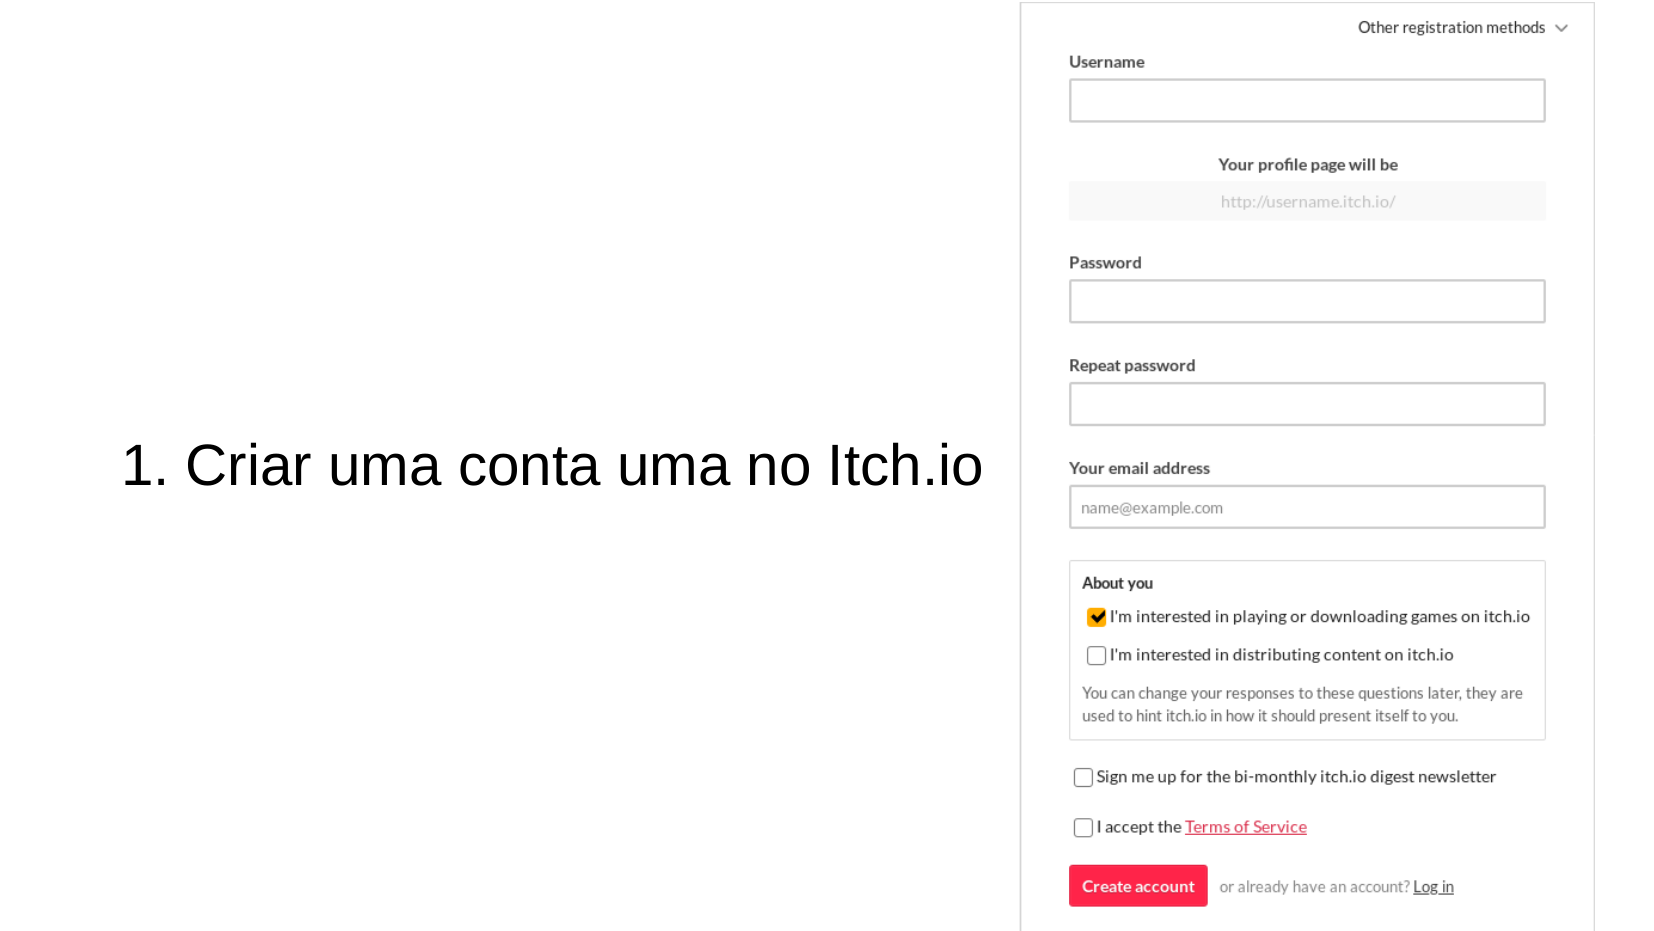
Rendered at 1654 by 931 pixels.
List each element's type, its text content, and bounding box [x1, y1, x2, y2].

text_box 1. Criar uma conta uma no Itch.io [106, 425, 1004, 571]
picture [1019, 2, 1595, 931]
